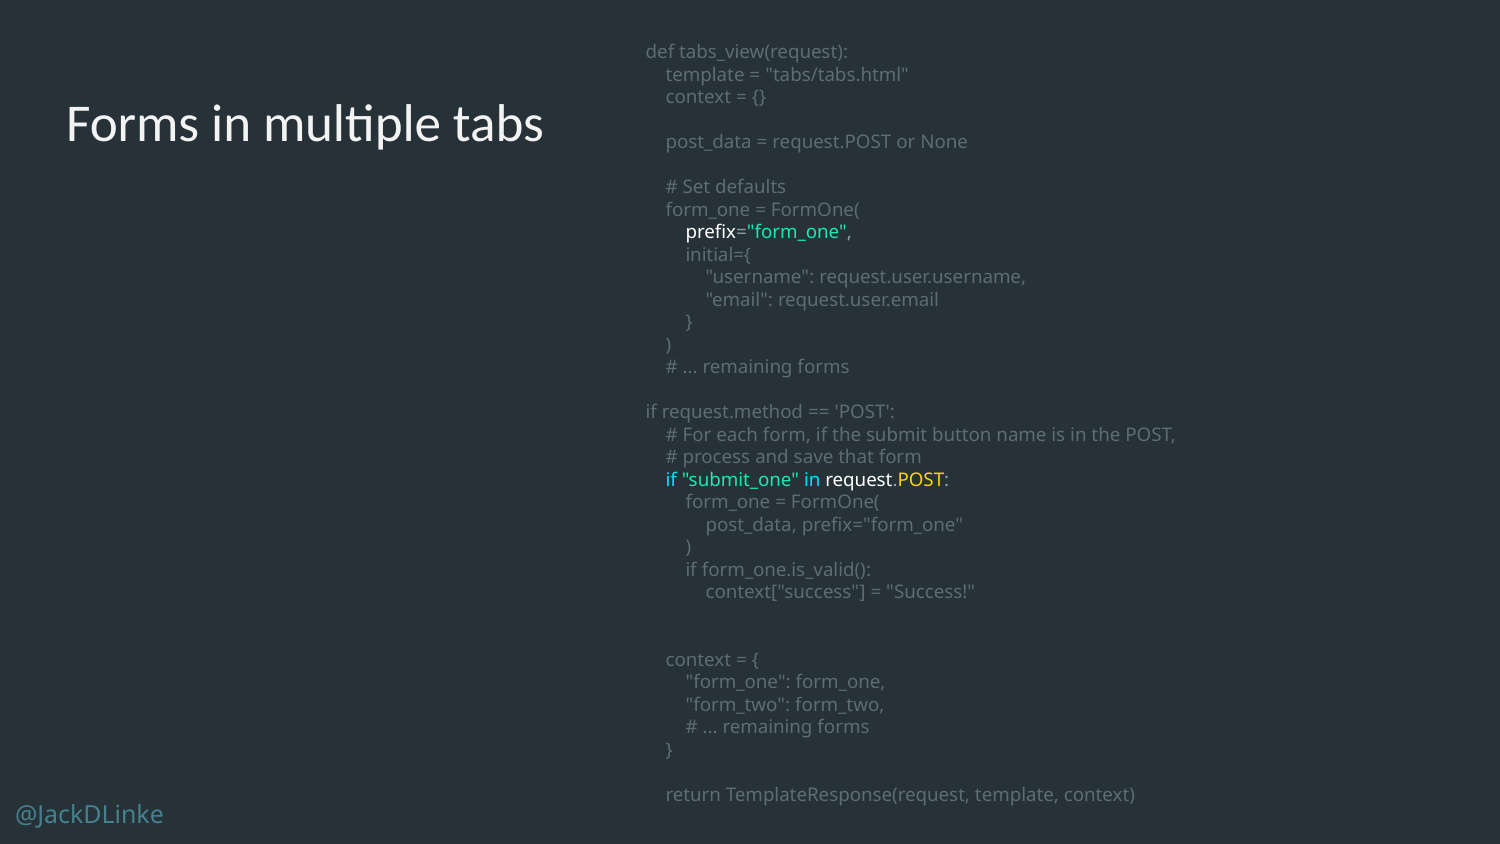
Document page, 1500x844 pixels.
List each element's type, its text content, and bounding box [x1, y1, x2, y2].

title Forms in multiple tabs [51, 72, 630, 167]
text_box def tabs_view(request): template = "tabs/tabs.html" context = {} post_data = request.POST or None # Set defaults form_one = FormOne( prefix="form_one", initial={ "username": request.user.username, "email": request.user.email } ) # ... remaining forms if request.method == 'POST': # For each form, if the submit button name is in the POST, # process and save that form if "submit_one" in request.POST: form_one = FormOne( post_data, prefix="form_one" ) if form_one.is_valid(): context["success"] = "Success!" context = { "form_one": form_one, "form_two": form_two, # ... remaining forms } return TemplateResponse(request, template, context) [630, 24, 1500, 843]
